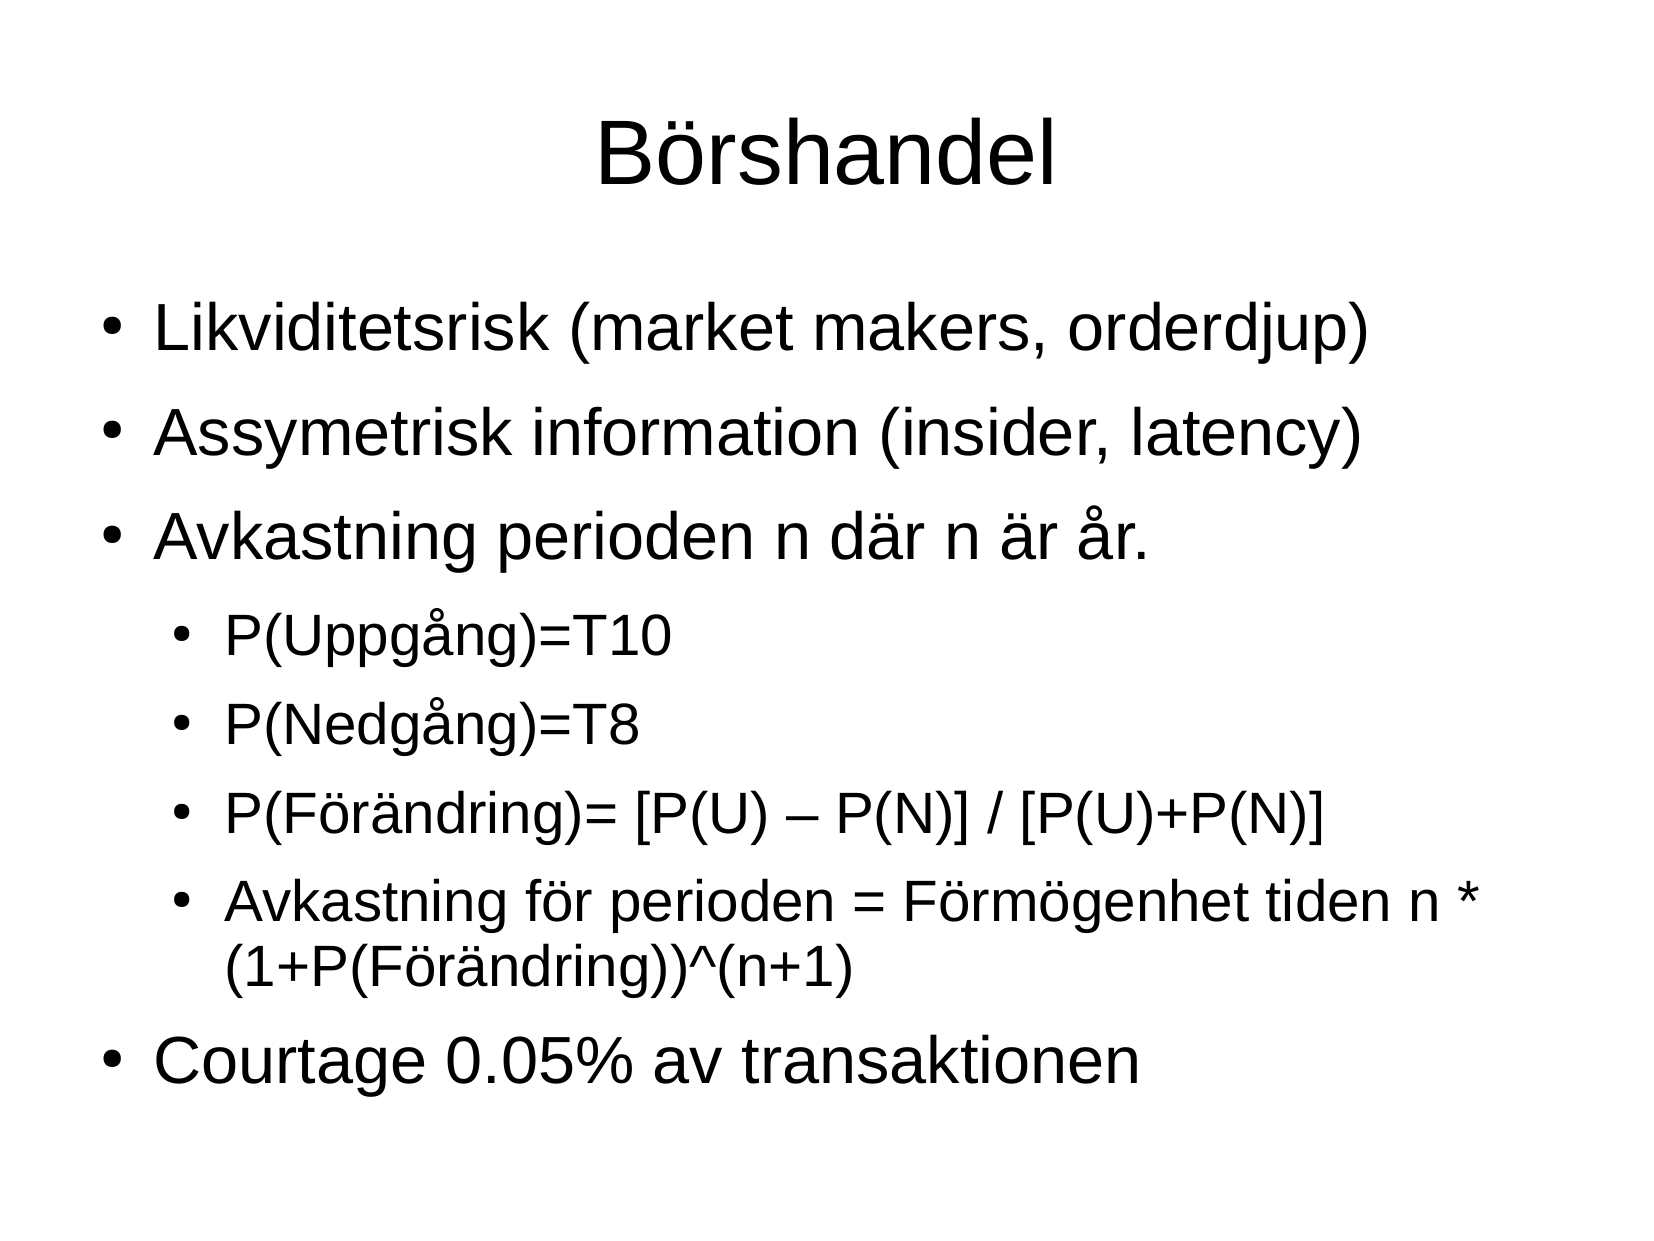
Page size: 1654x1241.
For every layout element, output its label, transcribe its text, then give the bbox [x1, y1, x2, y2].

list Likviditetsrisk (market makers, orderdjup) Assymetrisk information (insider, latency) Avkastning perioden n där n är år. P(Uppgång)=T10 P(Nedgång)=T8 P(Förändring)= [P(U) – P(N)] / [P(U)+P(N)] Avkastning för perioden = Förmögenhet tiden n * (1+P(Förändring))^(n+1) Courtage 0.05% av transaktionen [82, 290, 1571, 1109]
title Börshandel [82, 49, 1571, 257]
